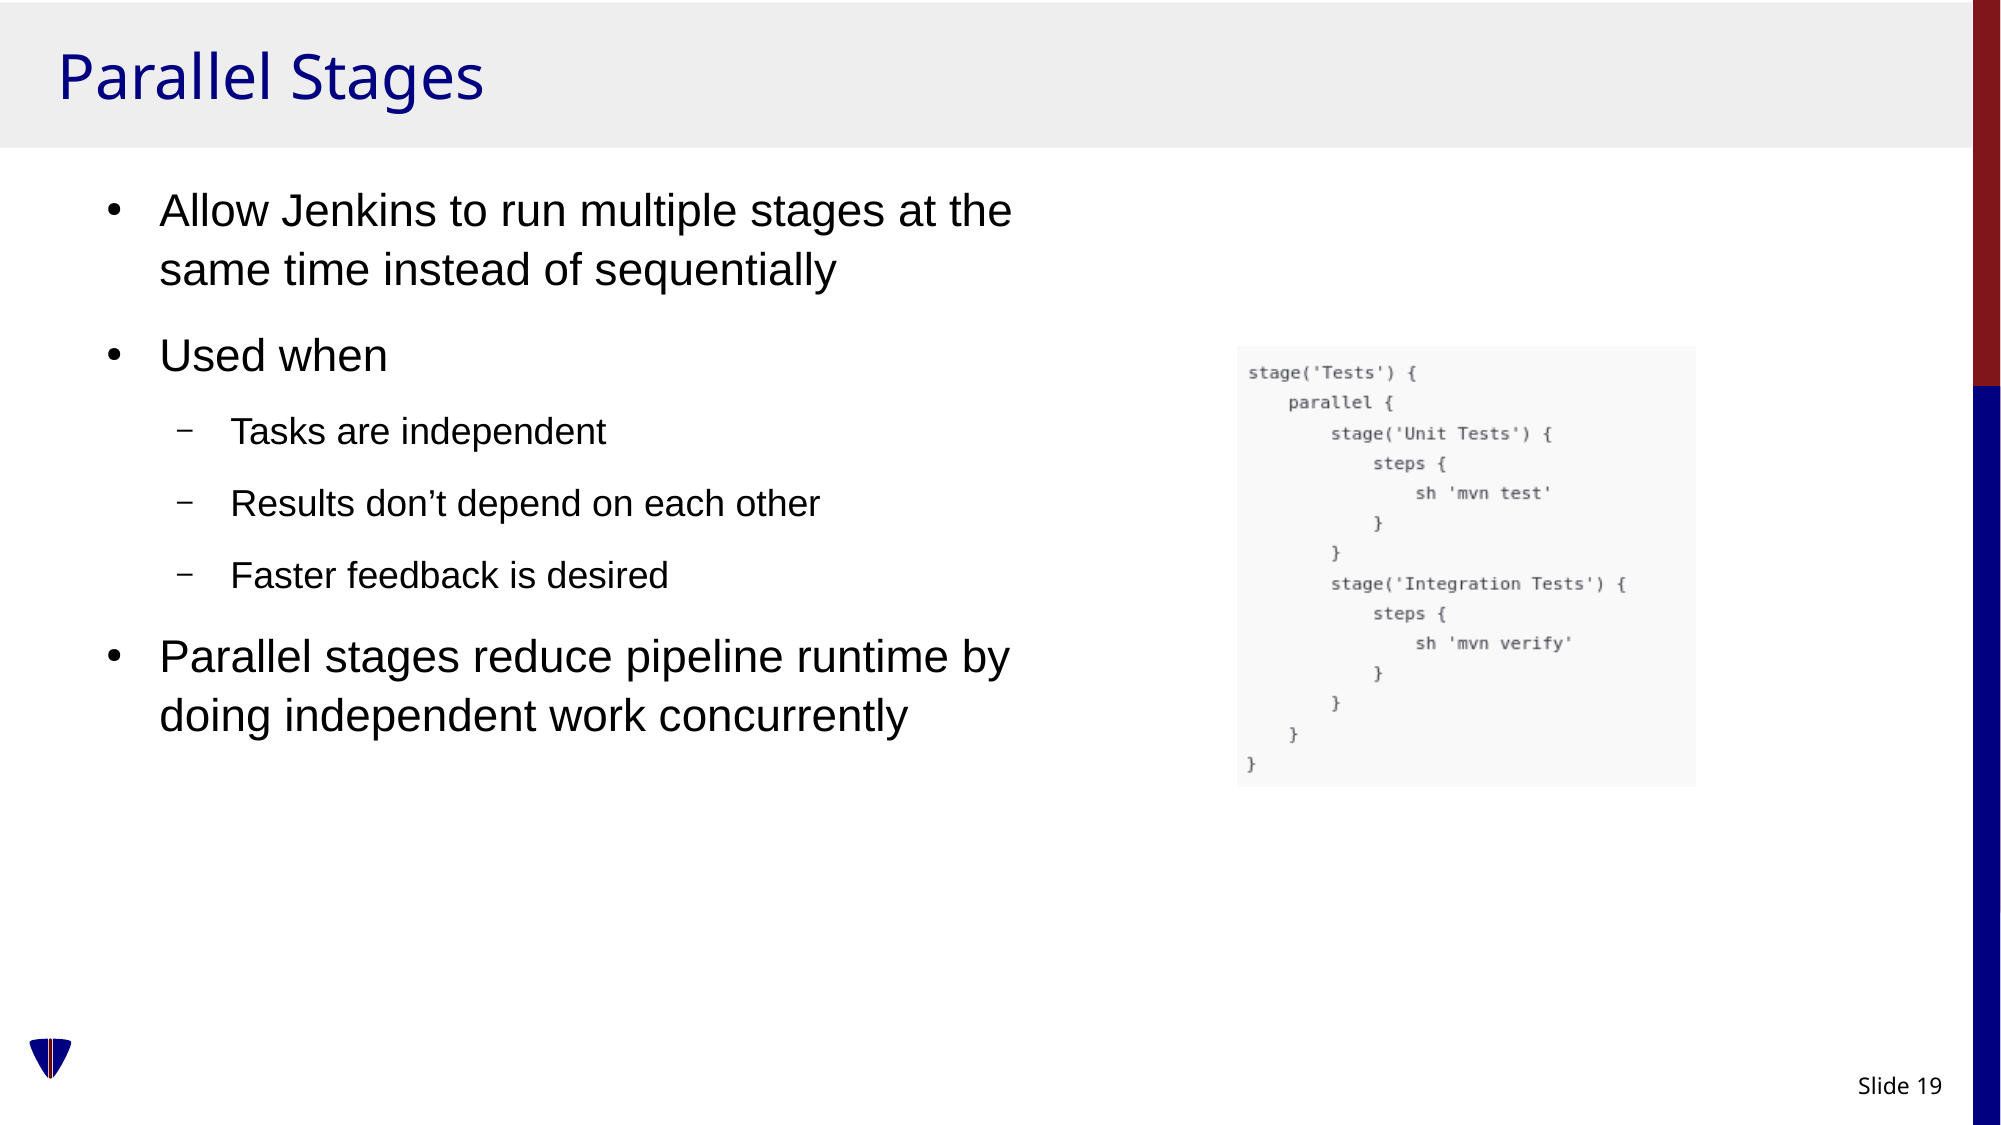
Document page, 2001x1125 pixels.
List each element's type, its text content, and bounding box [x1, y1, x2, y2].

title Parallel Stages [0, 2, 1973, 148]
picture [1237, 346, 1696, 787]
list Allow Jenkins to run multiple stages at the same time instead of sequentially Used when Tasks are independent Results don’t depend on each other Faster feedback is desired Parallel stages reduce pipeline runtime by doing independent work concurrently [88, 177, 1123, 1034]
